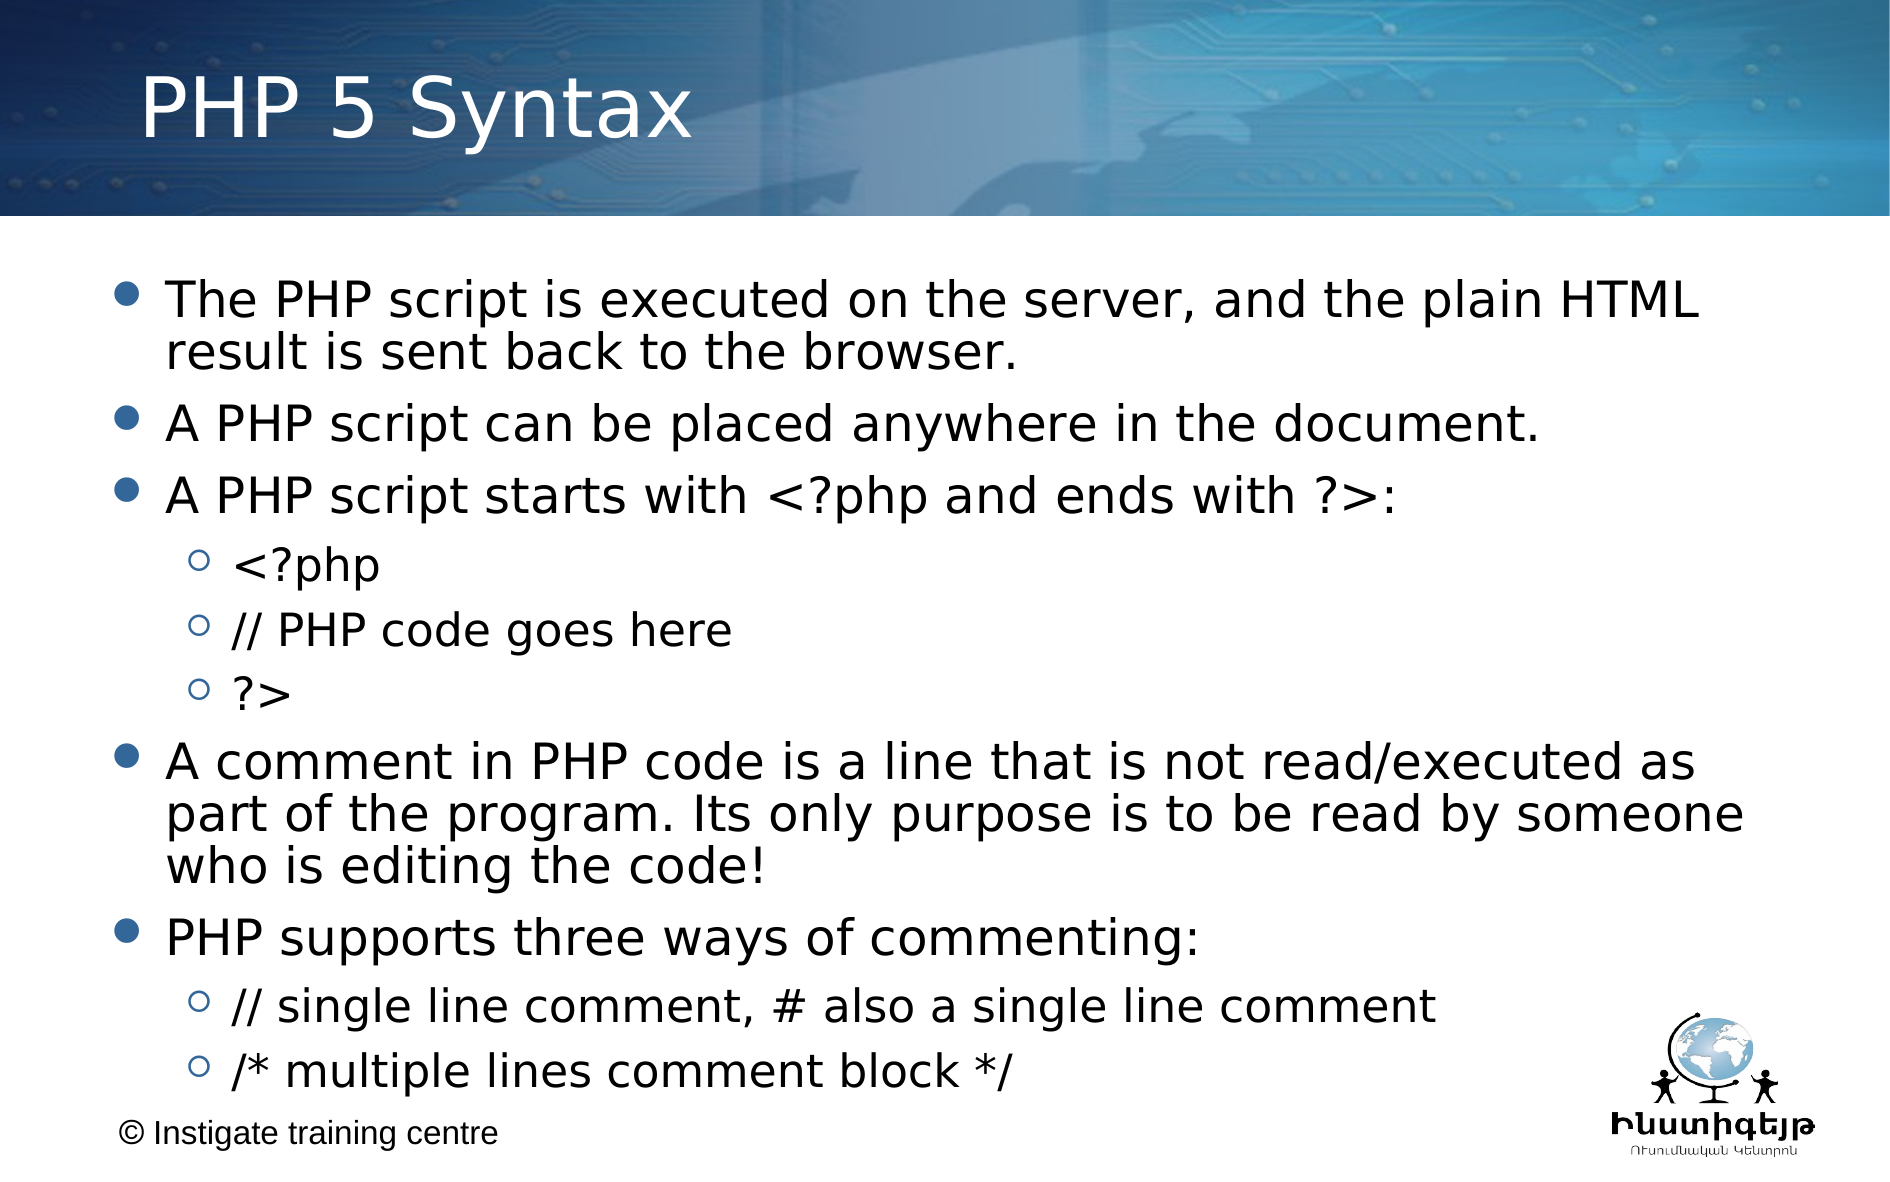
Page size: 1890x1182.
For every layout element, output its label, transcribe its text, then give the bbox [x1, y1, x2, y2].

list The PHP script is executed on the server, and the plain HTML result is sent back to the browser. A PHP script can be placed anywhere in the document. A PHP script starts with <?php and ends with ?>: <?php // PHP code goes here ?> A comment in PHP code is a line that is not read/executed as part of the program. Its only purpose is to be read by someone who is editing the code! PHP supports three ways of commenting: // single line comment, # also a single line comment /* multiple lines comment block */ [110, 276, 1801, 307]
picture [0, 0, 1890, 216]
picture [1612, 1012, 1815, 1157]
